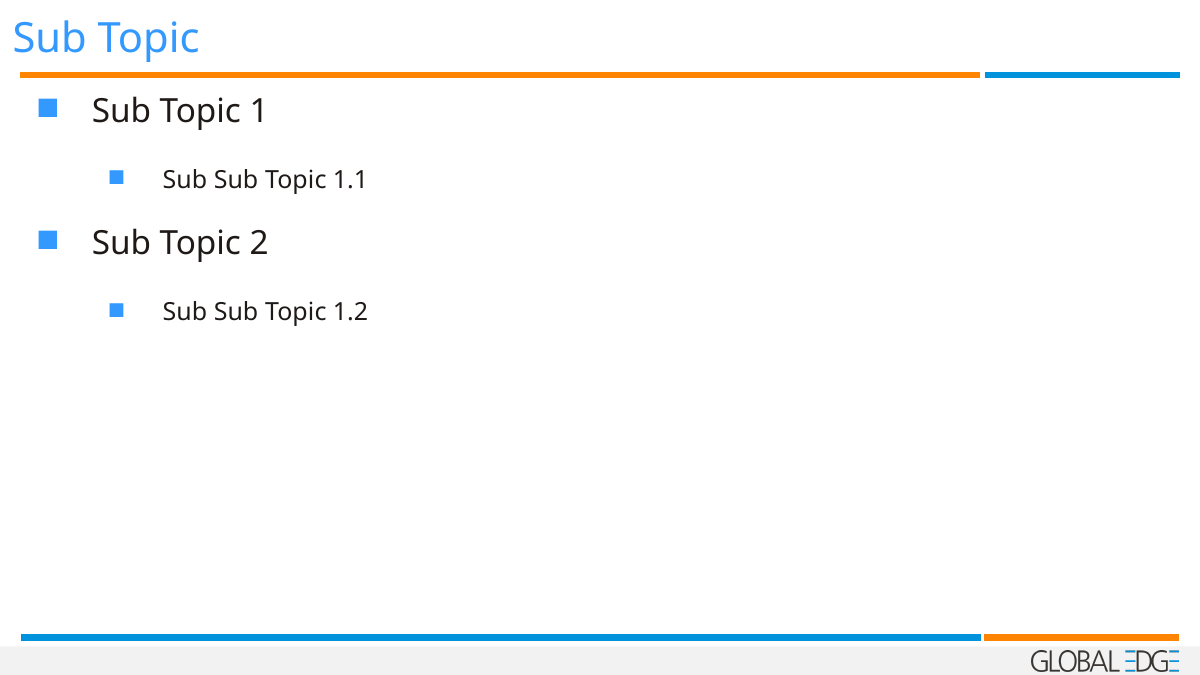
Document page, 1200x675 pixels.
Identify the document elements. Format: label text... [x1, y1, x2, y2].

title Sub Topic [12, 9, 1088, 63]
picture [1031, 650, 1179, 672]
list Sub Topic 1 Sub Sub Topic 1.1 Sub Topic 2 Sub Sub Topic 1.2 [21, 86, 1170, 615]
